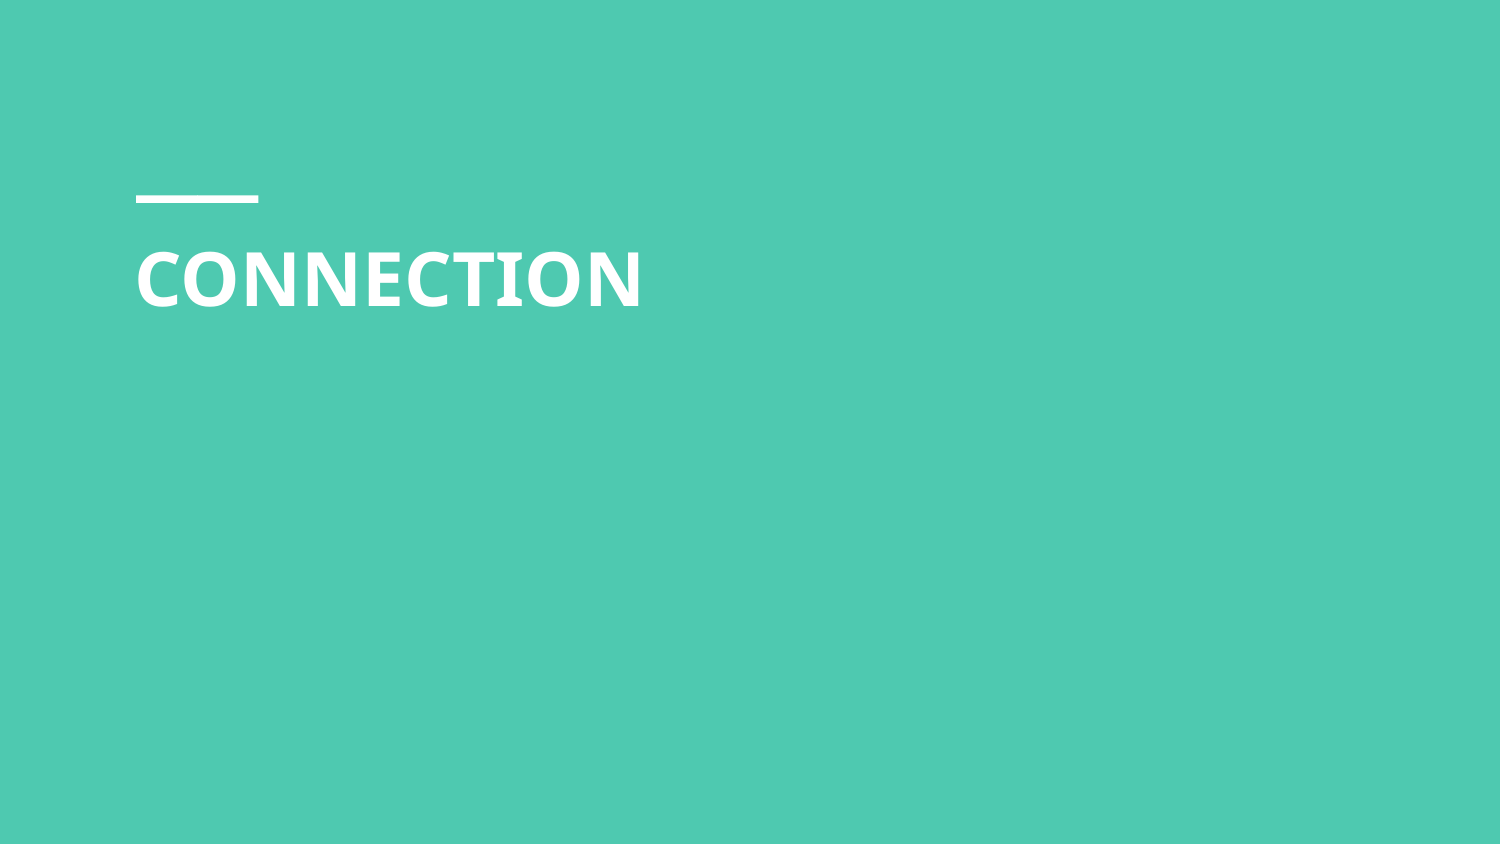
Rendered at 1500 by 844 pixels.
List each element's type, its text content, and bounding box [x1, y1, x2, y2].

title CONNECTION [119, 216, 1381, 466]
